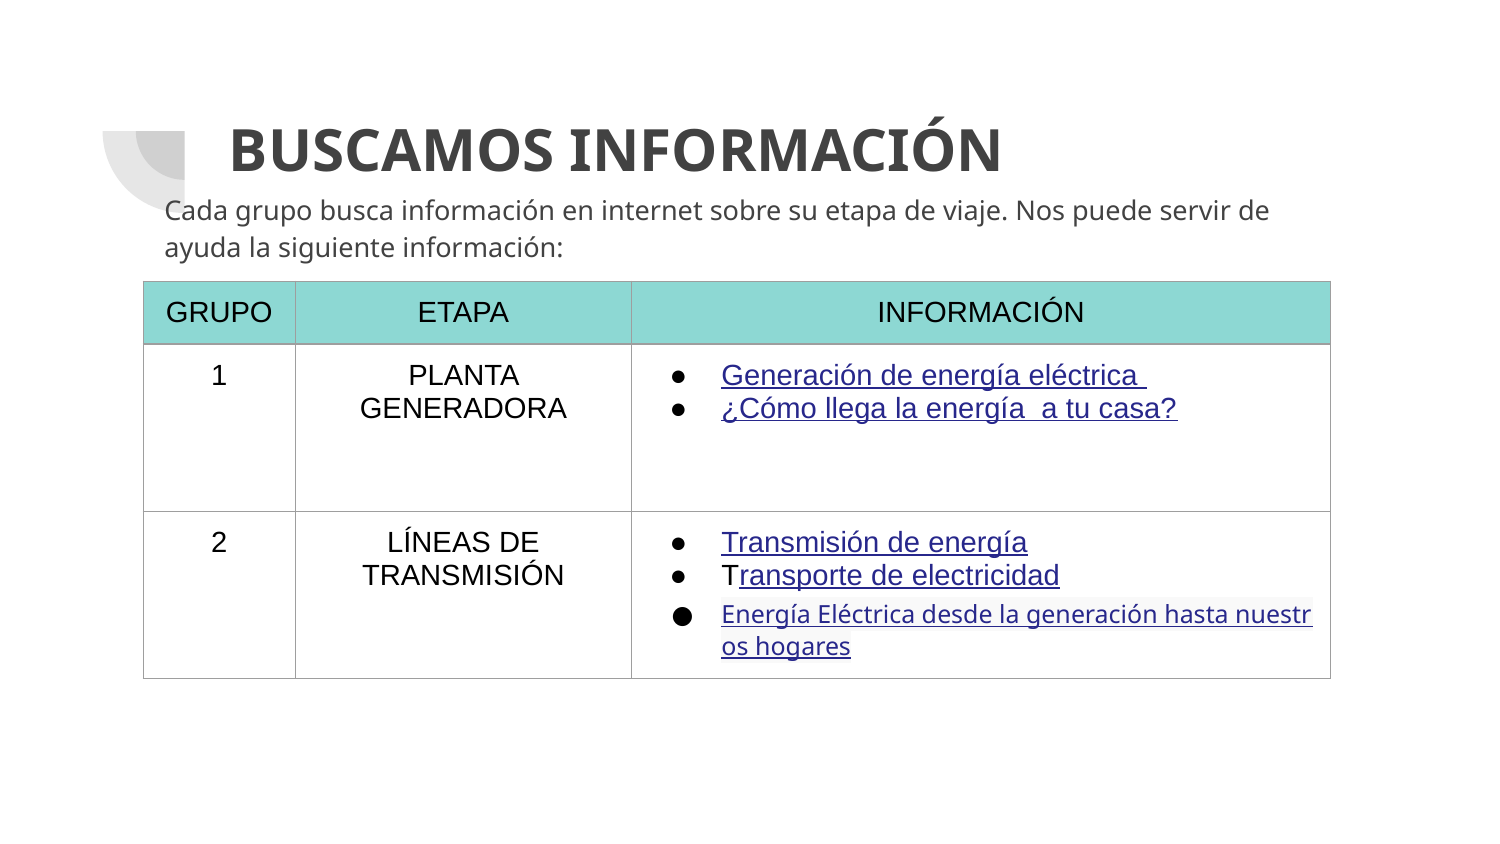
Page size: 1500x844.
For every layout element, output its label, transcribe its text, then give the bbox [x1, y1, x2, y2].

table_header GRUPO [144, 282, 295, 343]
table_cell 2 [144, 512, 295, 678]
table_cell Generación de energía eléctrica ¿Cómo llega la energía a tu casa? [632, 345, 1330, 511]
table_cell Transmisión de energía Transporte de electricidad Energía Eléctrica desde la generación hasta nuestros hogares [632, 512, 1330, 678]
table_cell 1 [144, 345, 295, 511]
title BUSCAMOS INFORMACIÓN [213, 98, 1368, 173]
table_cell PLANTA GENERADORA [296, 345, 631, 511]
list Cada grupo busca información en internet sobre su etapa de viaje. Nos puede servir de ayuda la siguiente información: [149, 173, 1368, 744]
table_cell LÍNEAS DE TRANSMISIÓN [296, 512, 631, 678]
table_header ETAPA [296, 282, 631, 343]
table_header INFORMACIÓN [632, 282, 1330, 343]
